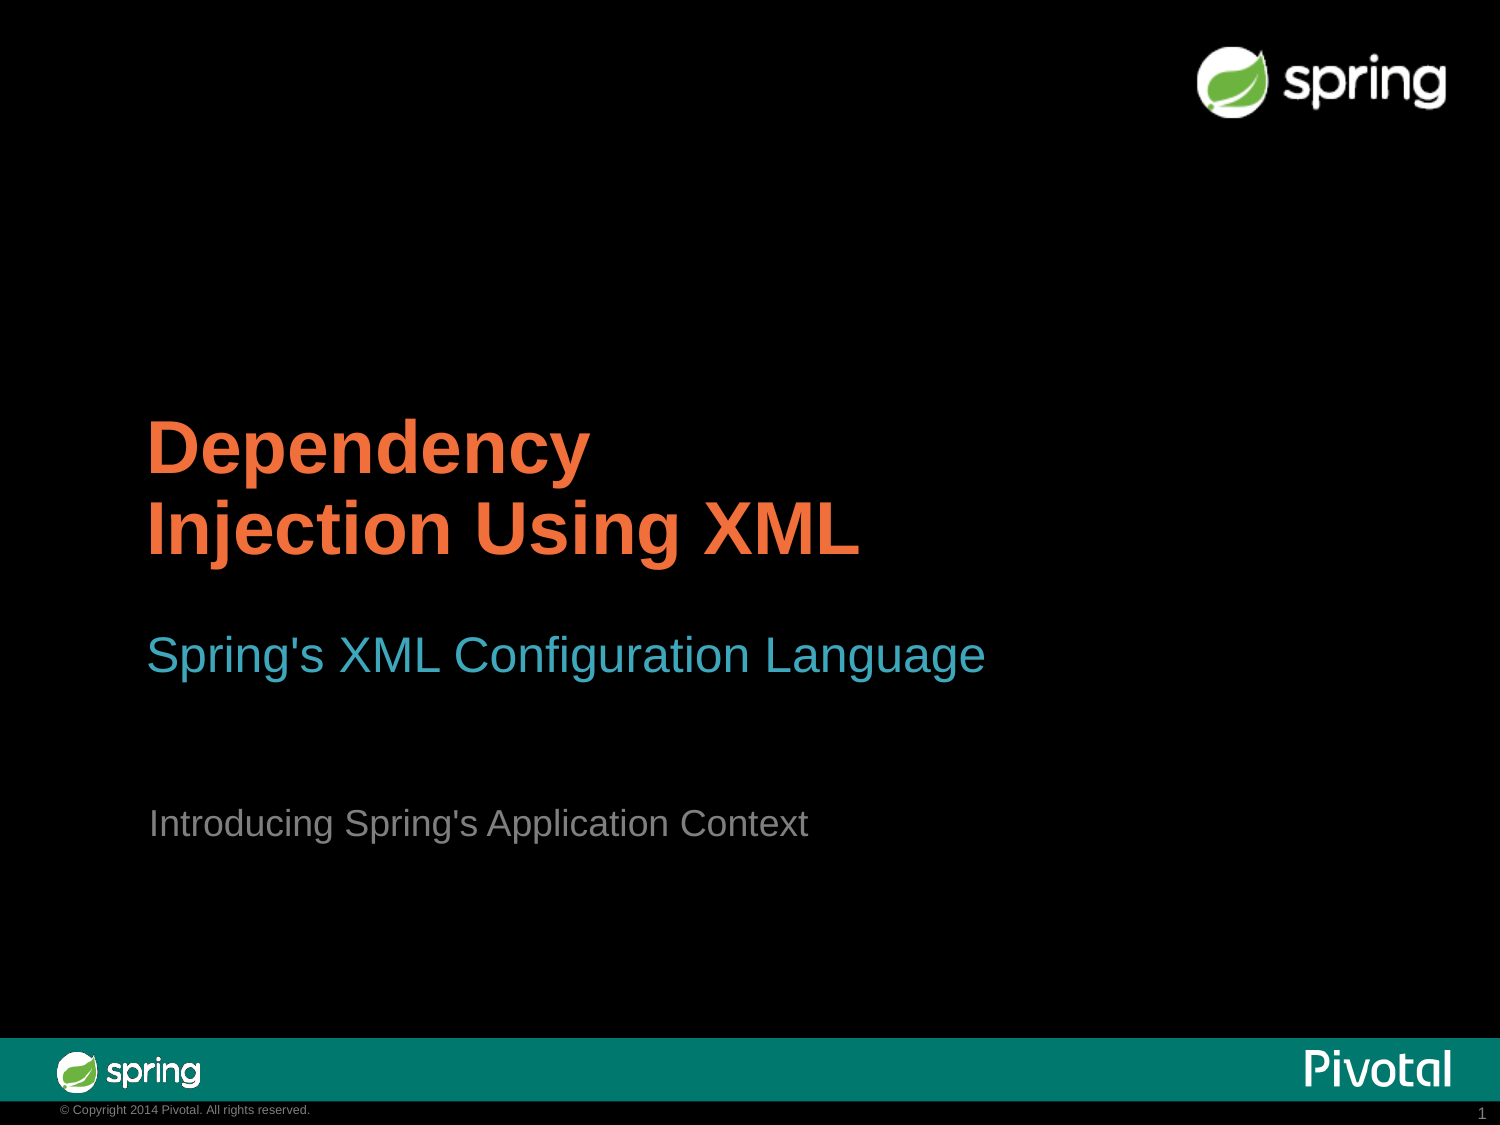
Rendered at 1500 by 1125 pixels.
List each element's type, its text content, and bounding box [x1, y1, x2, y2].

list Introducing Spring's Application Context [148, 798, 974, 845]
picture [1304, 1047, 1452, 1090]
text_box Spring's XML Configuration Language [146, 622, 1139, 683]
picture [1155, 28, 1465, 136]
picture [32, 1041, 210, 1103]
title Dependency Injection Using XML [146, 399, 866, 571]
